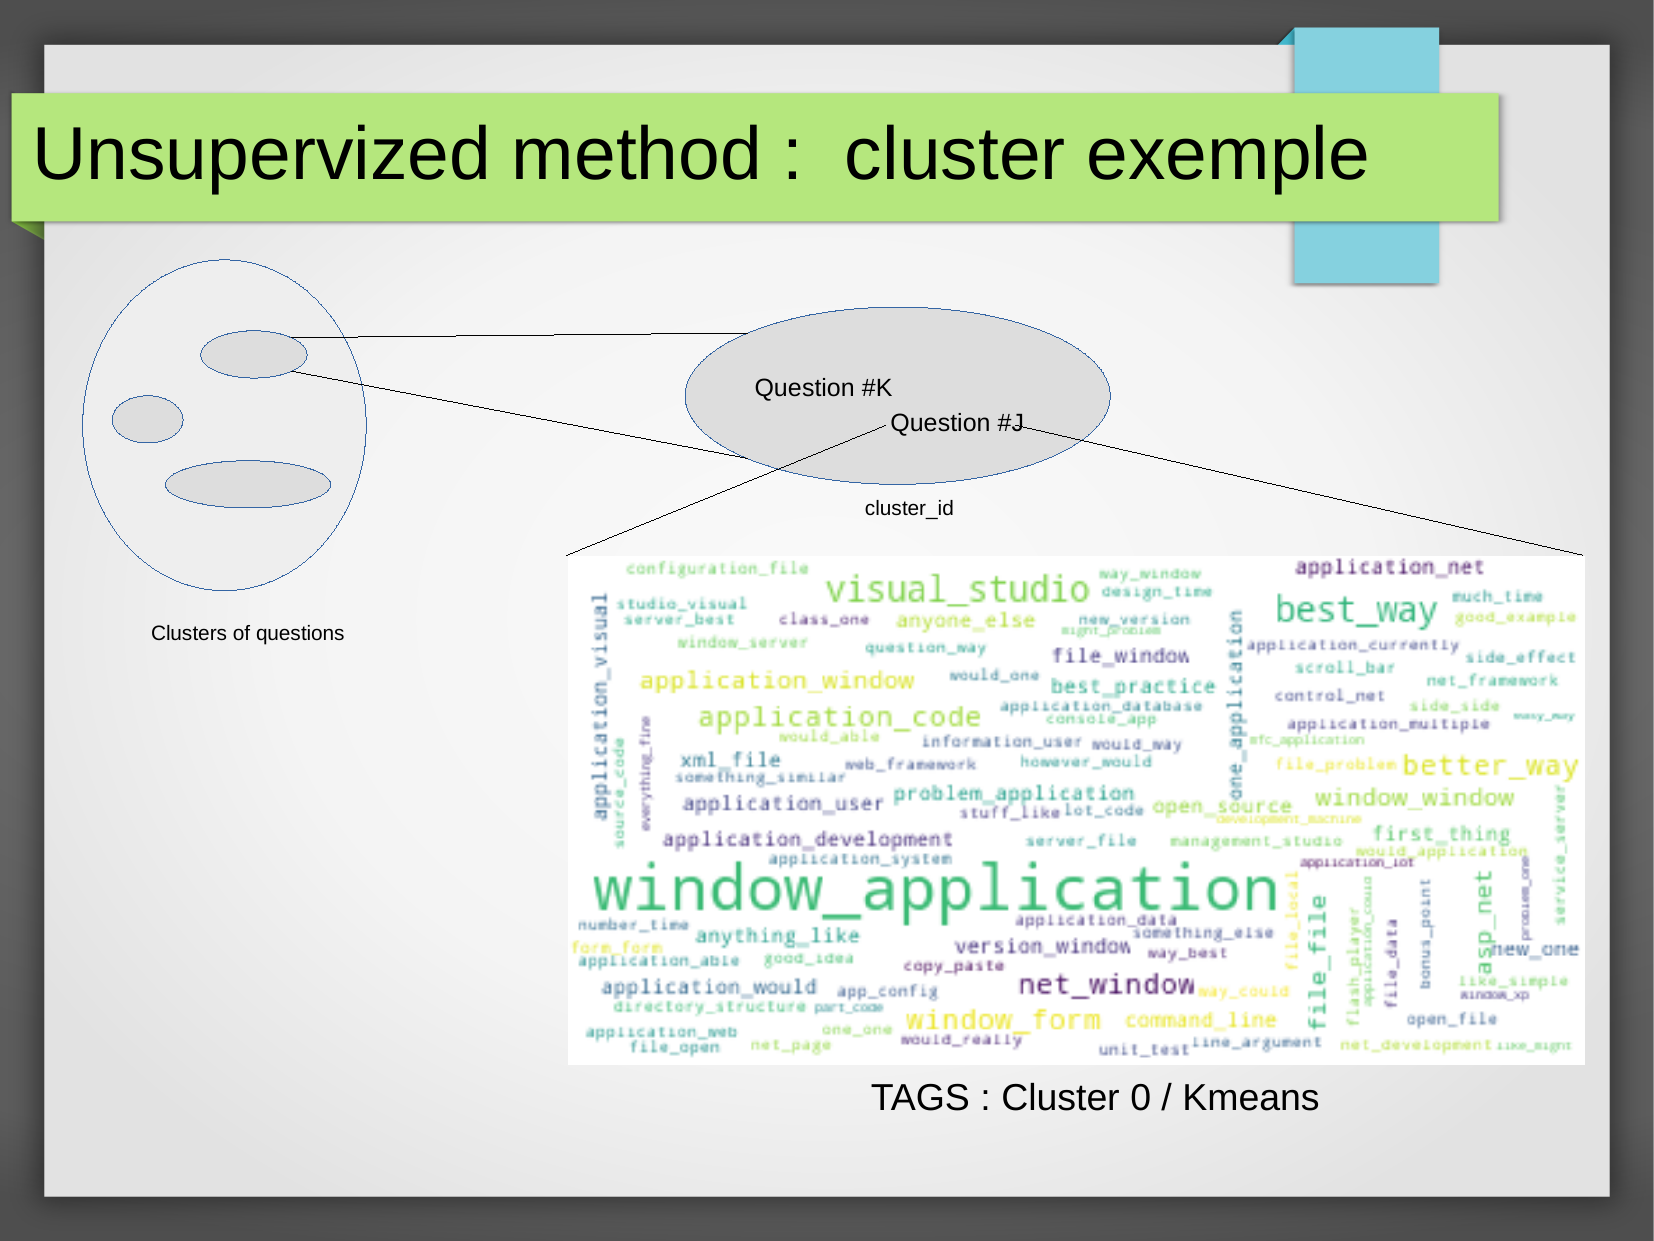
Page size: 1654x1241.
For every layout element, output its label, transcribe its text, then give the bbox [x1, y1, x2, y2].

text_box [82, 259, 367, 591]
picture [0, 0, 1654, 1241]
text_box Question #K [739, 366, 908, 409]
text_box Clusters of questions [129, 602, 367, 664]
text_box Question #J [875, 401, 1040, 445]
text_box cluster_id [791, 485, 1028, 532]
text_box [685, 307, 1111, 485]
title Unsupervized method : cluster exemple [11, 69, 1524, 238]
text_box TAGS : Cluster 0 / Kmeans [856, 1069, 1335, 1127]
